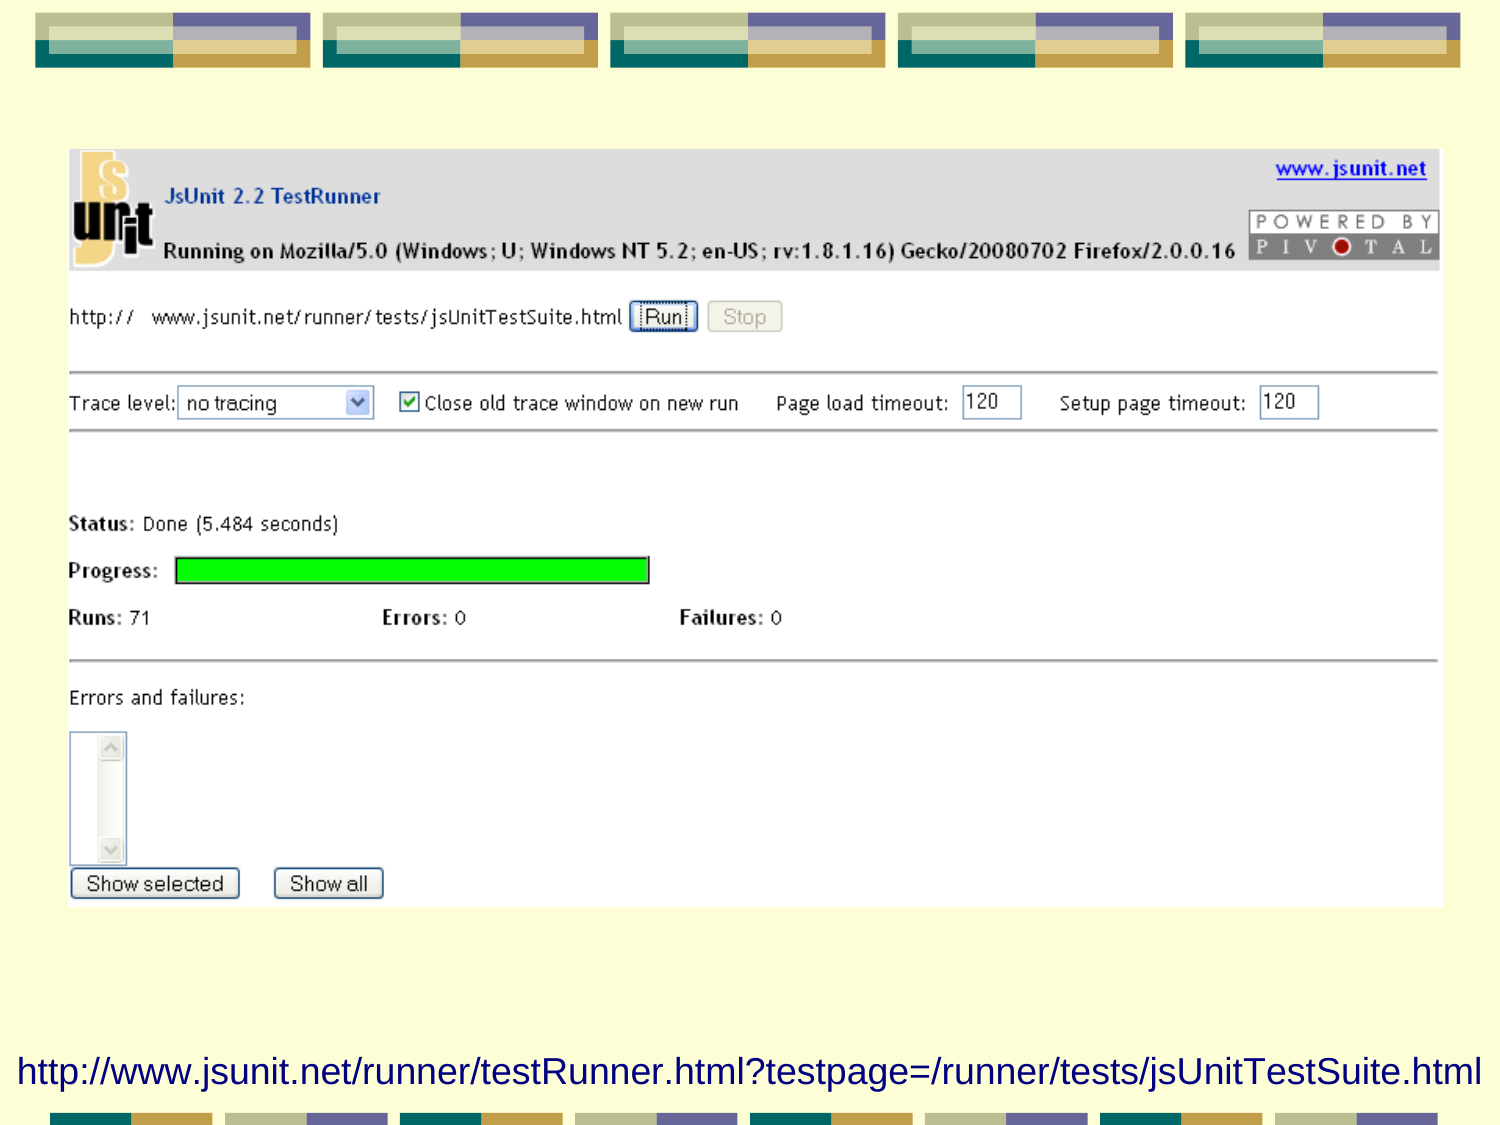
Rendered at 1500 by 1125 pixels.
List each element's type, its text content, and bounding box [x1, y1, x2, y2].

picture [68, 149, 1443, 907]
text_box http://www.jsunit.net/runner/testRunner.html?testpage=/runner/tests/jsUnitTestSuite.html [16, 1047, 1500, 1106]
